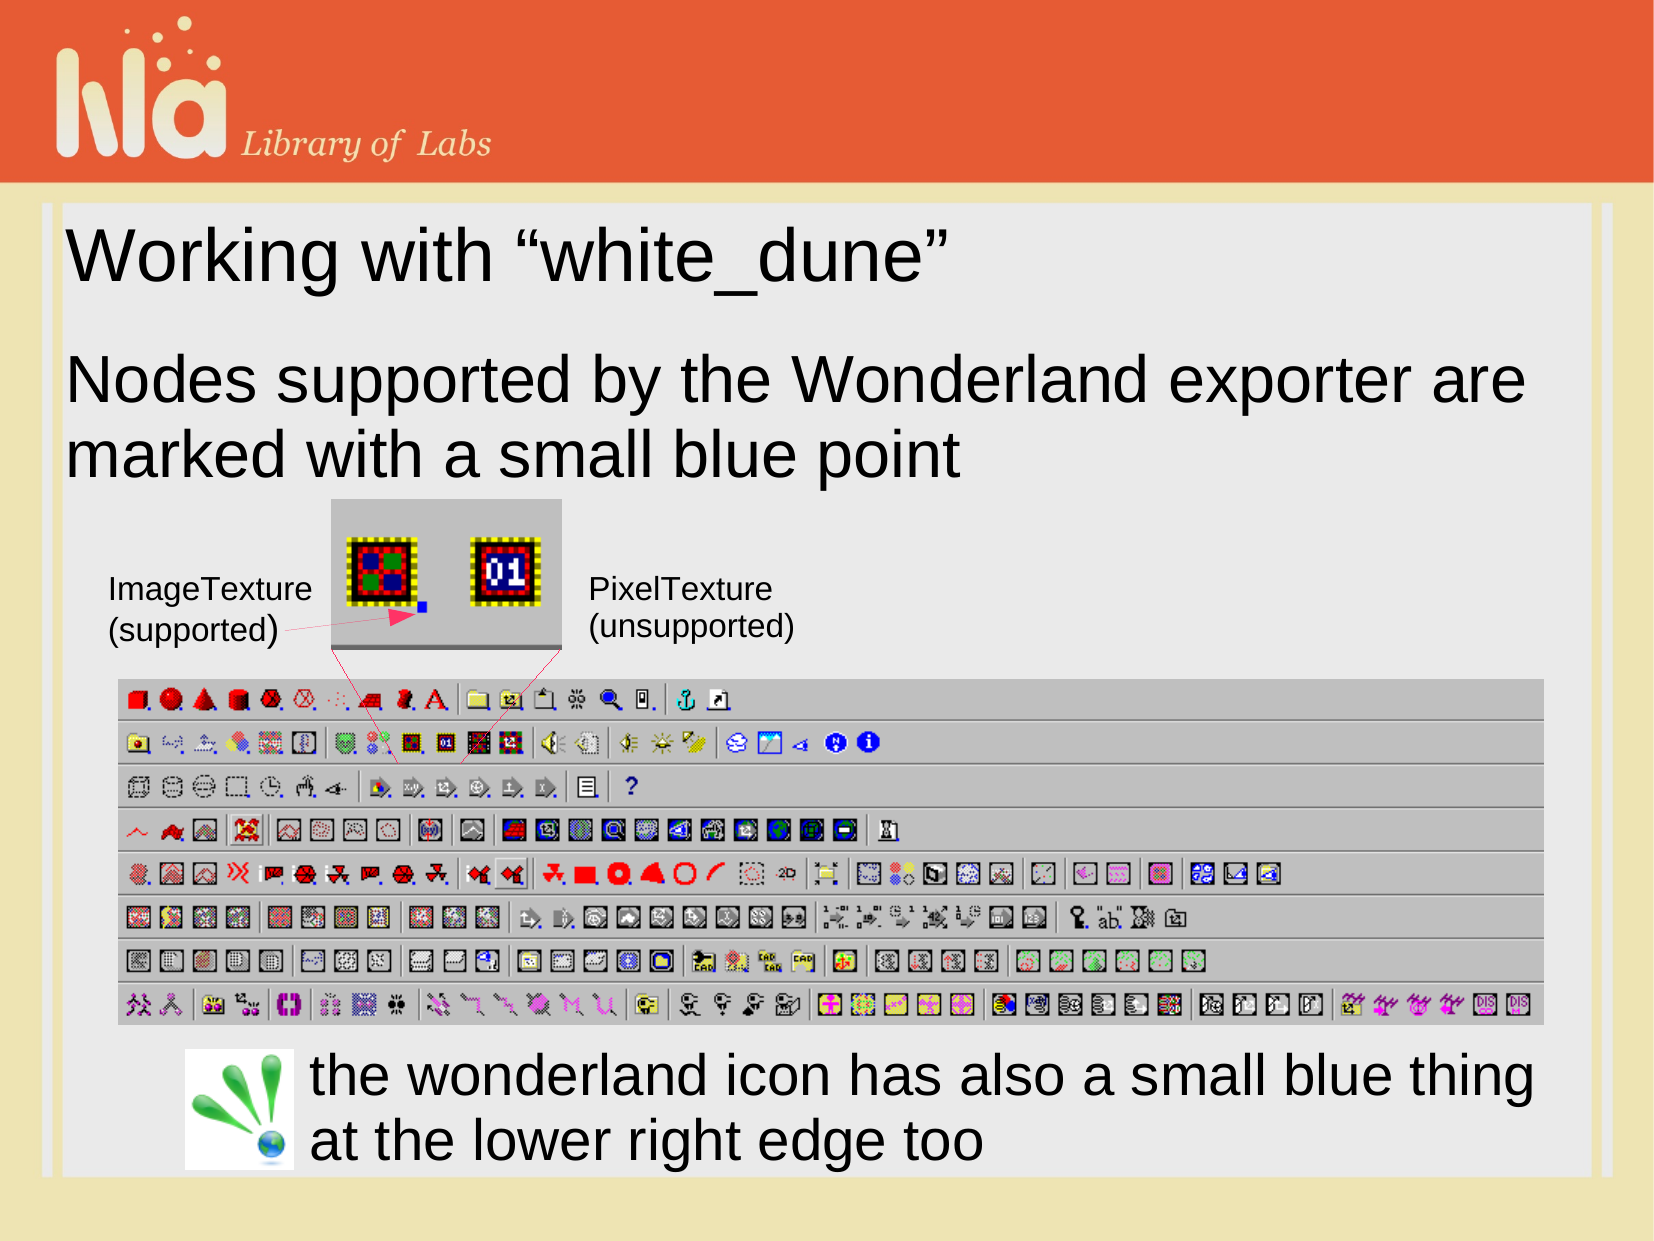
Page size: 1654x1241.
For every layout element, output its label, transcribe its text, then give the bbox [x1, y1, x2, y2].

picture [0, 0, 1654, 1241]
text_box ImageTexture (supported) [93, 563, 330, 669]
text_box Working with “white_dune” Nodes supported by the Wonderland exporter are marked with a small blue point [51, 207, 1580, 500]
text_box PixelTexture (unsupported) [573, 563, 811, 653]
text_box the wonderland icon has also a small blue thing at the lower right edge too [295, 1036, 1555, 1182]
